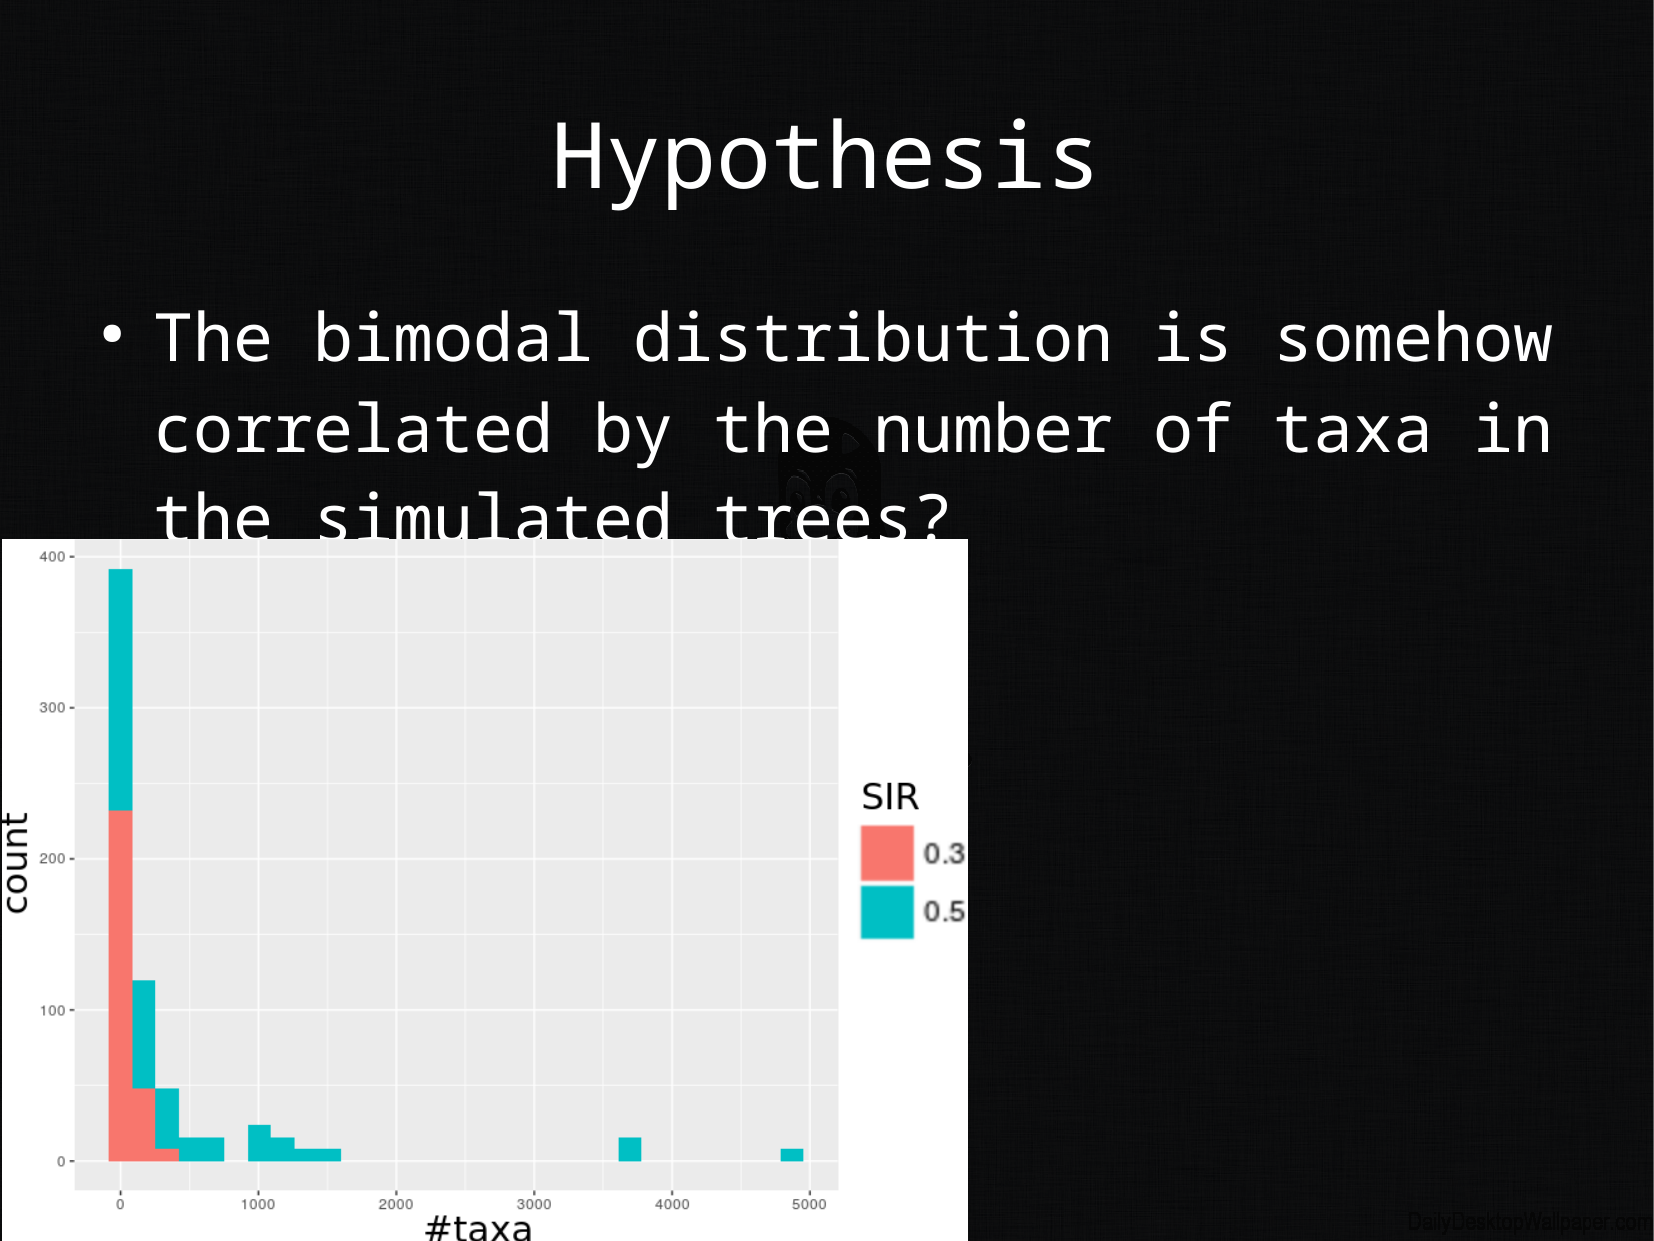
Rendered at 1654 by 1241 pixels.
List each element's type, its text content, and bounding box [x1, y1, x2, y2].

title Hypothesis [82, 49, 1571, 257]
picture [0, 0, 1654, 1241]
list The bimodal distribution is somehow correlated by the number of taxa in the simulated trees? [82, 290, 1571, 1010]
